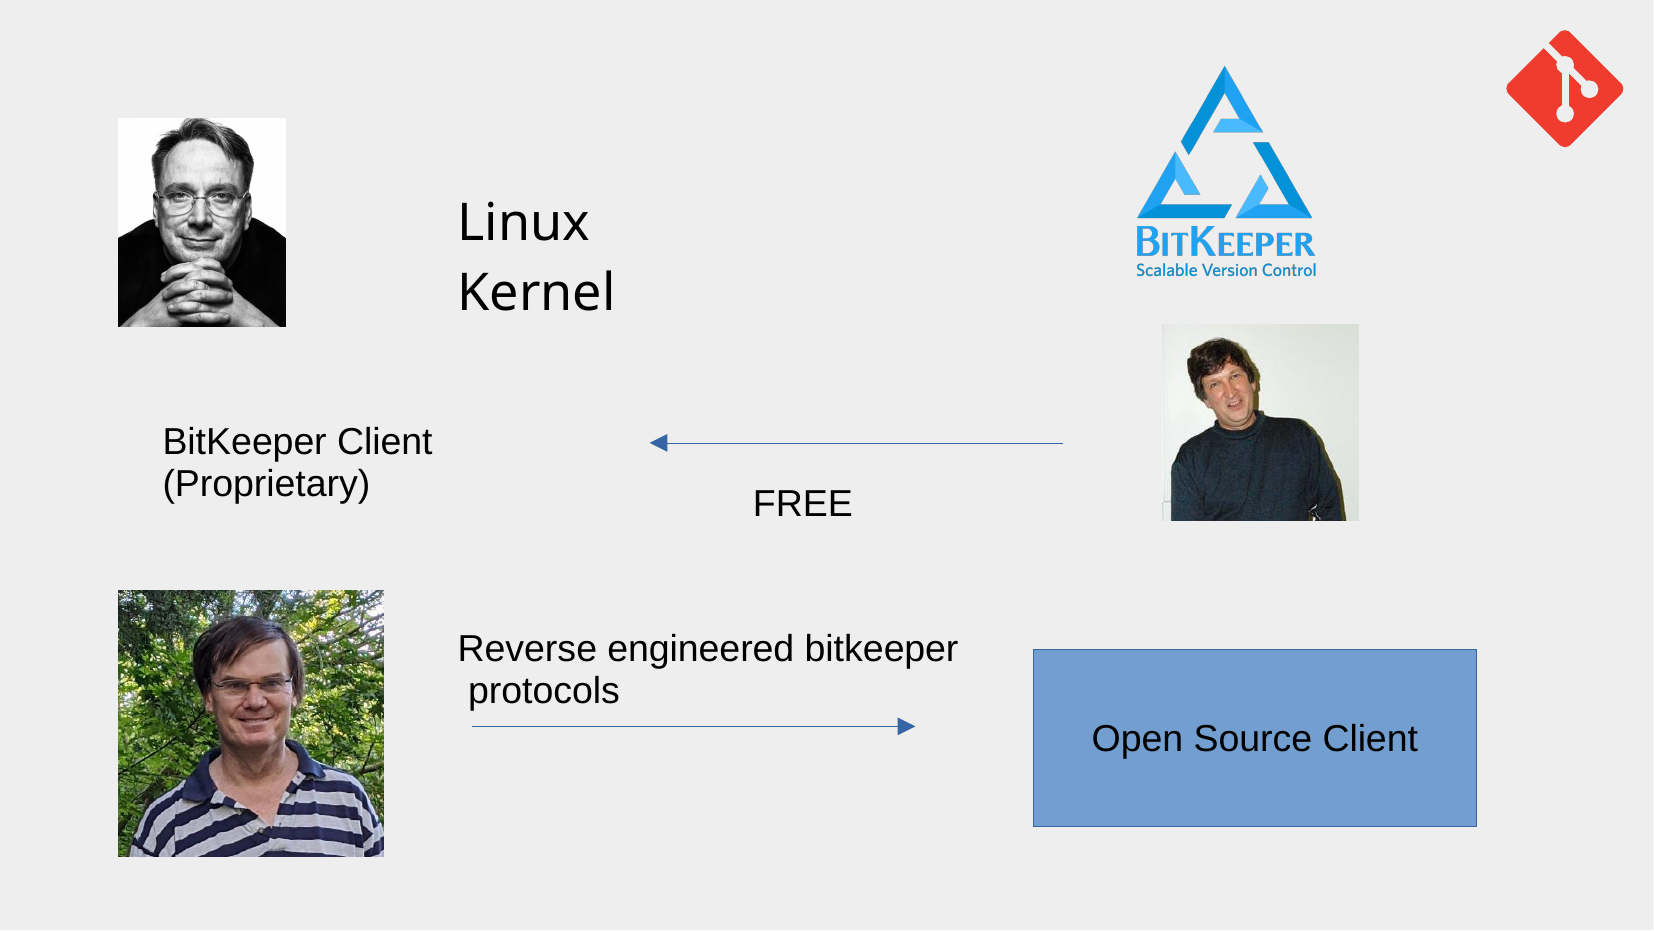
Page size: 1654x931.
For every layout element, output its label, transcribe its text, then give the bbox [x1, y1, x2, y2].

picture [118, 118, 286, 327]
text_box BitKeeper Client (Proprietary) [147, 413, 562, 513]
picture [1505, 29, 1625, 148]
picture [1122, 58, 1329, 297]
text_box FREE [738, 474, 1034, 532]
picture [118, 590, 384, 857]
text_box Linux Kernel [442, 177, 650, 321]
text_box Reverse engineered bitkeeper protocols [442, 620, 975, 719]
text_box Open Source Client [1033, 649, 1477, 827]
picture [1162, 324, 1359, 521]
